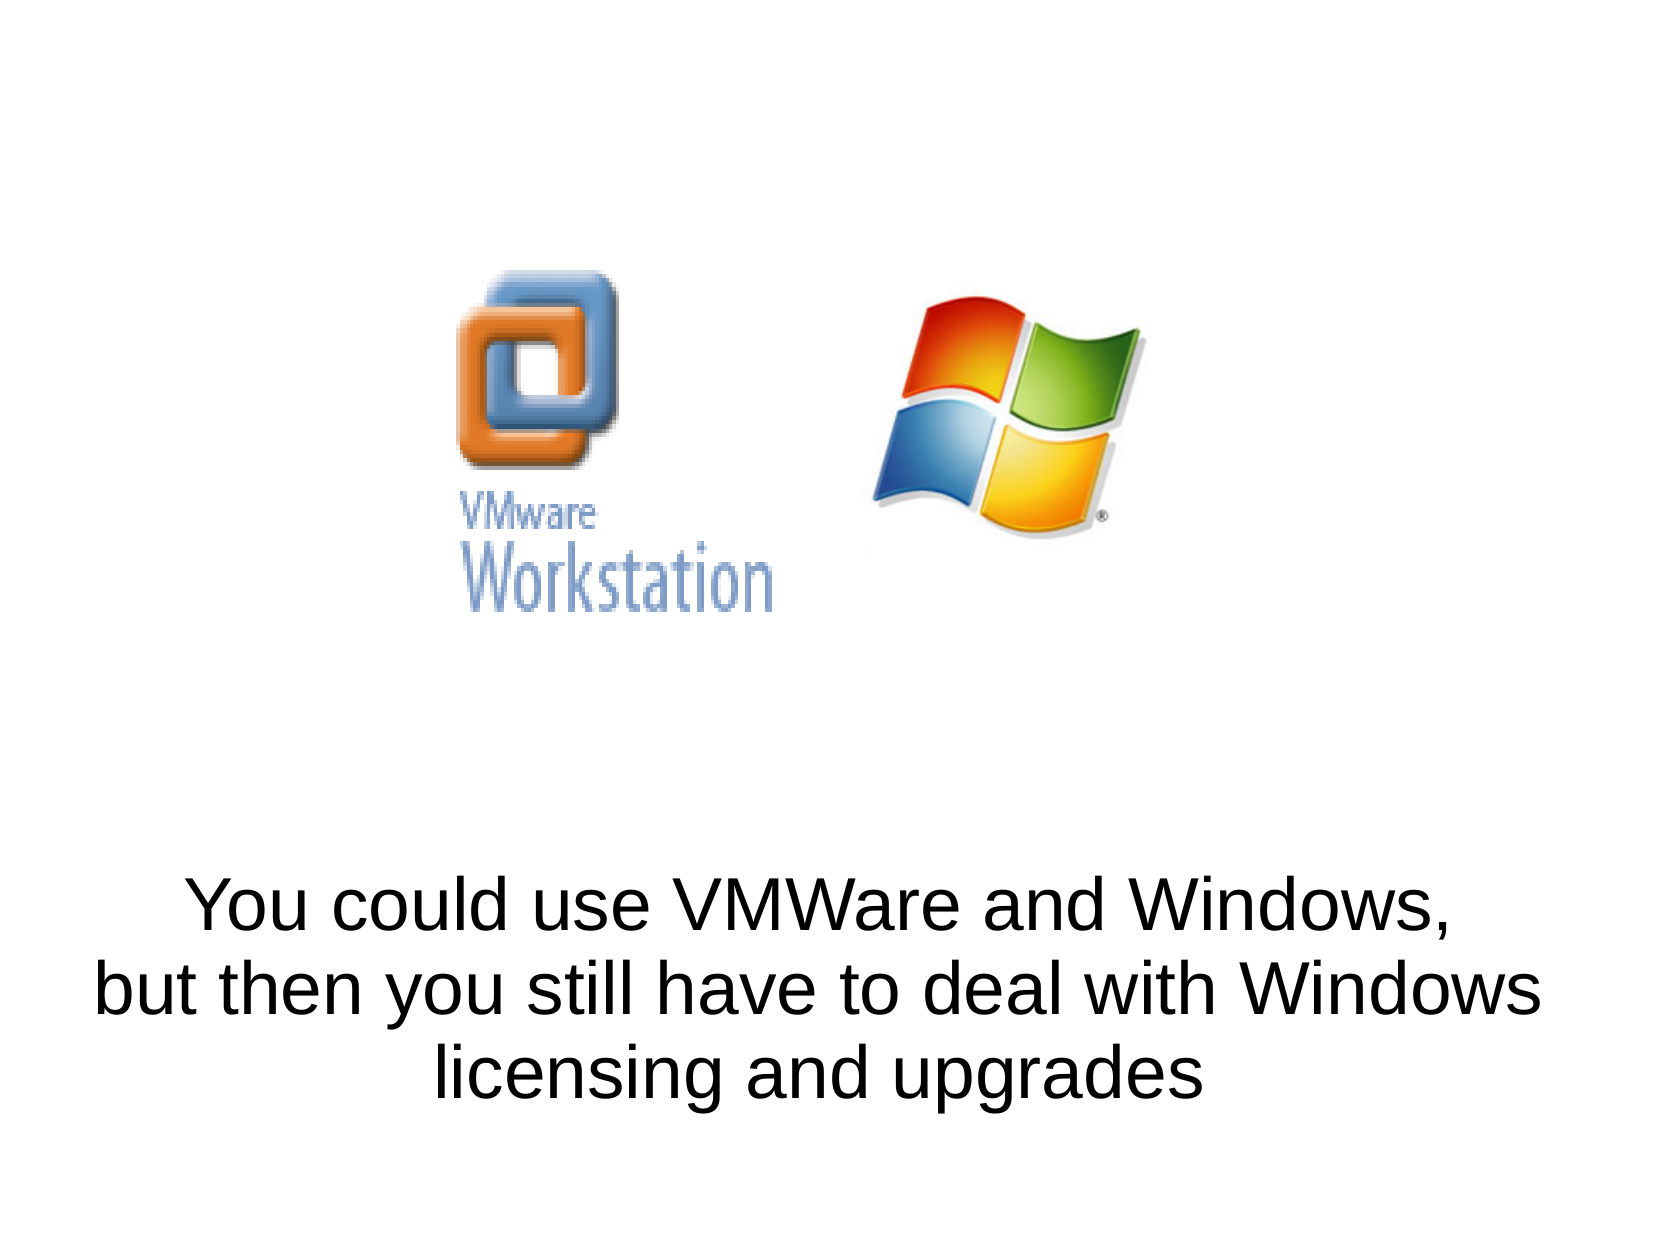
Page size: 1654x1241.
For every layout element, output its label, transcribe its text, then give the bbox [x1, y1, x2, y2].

picture [440, 262, 813, 638]
picture [850, 275, 1163, 563]
title You could use VMWare and Windows, but then you still have to deal with Windows licensing and upgrades [75, 862, 1564, 1115]
